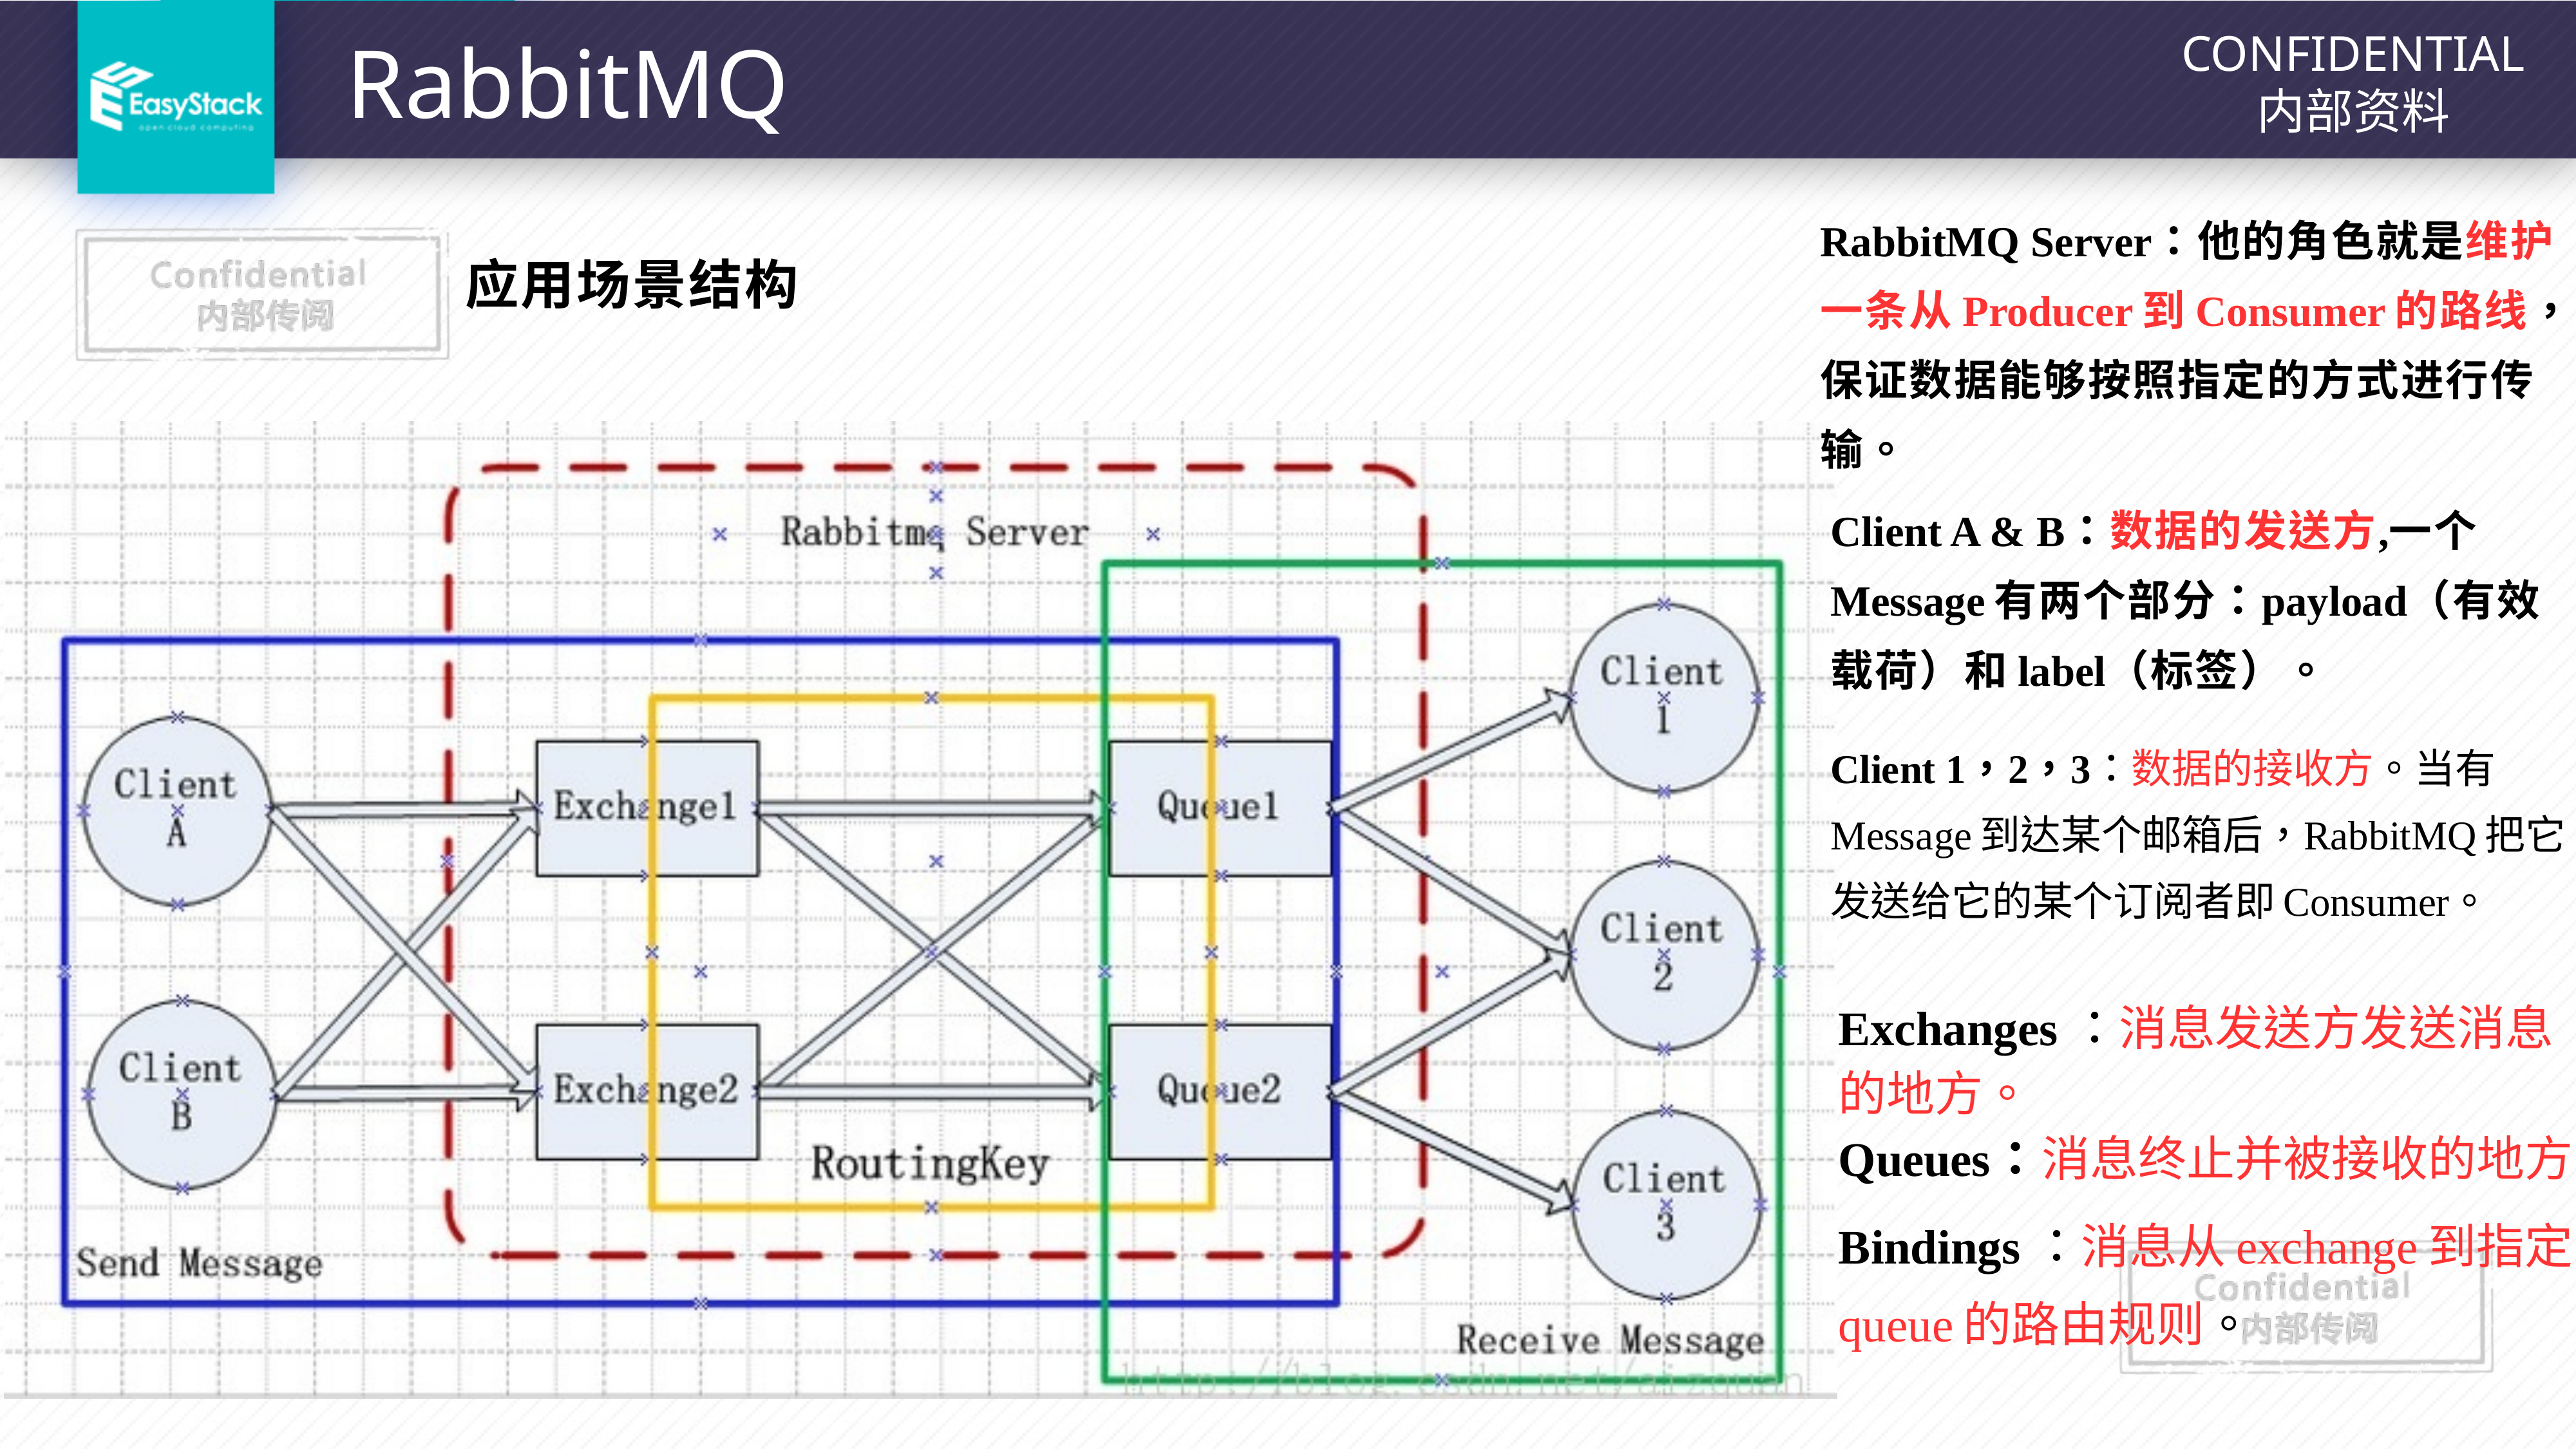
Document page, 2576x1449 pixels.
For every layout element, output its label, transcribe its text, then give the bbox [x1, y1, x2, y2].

text_box RabbitMQ [341, 3, 2541, 158]
chart [1837, 995, 2575, 1411]
chart [1829, 501, 2576, 991]
picture [0, 0, 2576, 1449]
chart [464, 232, 1120, 351]
chart [1819, 211, 2558, 486]
